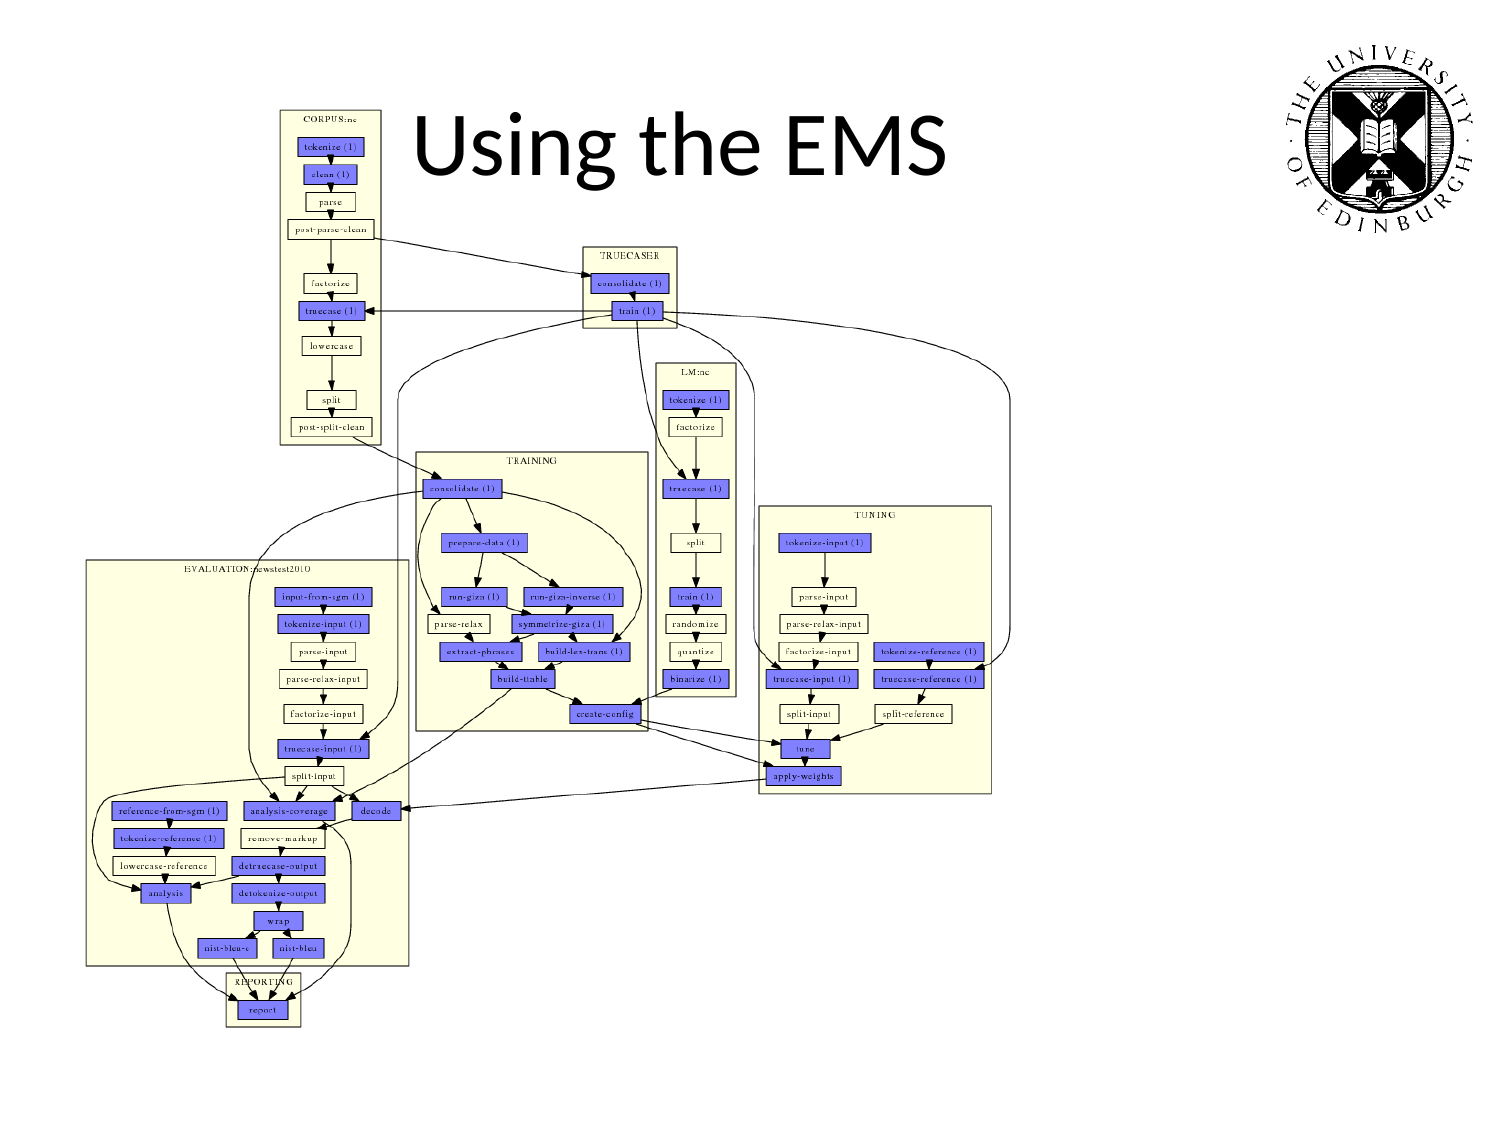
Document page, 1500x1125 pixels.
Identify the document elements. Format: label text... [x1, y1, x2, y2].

title Using the EMS [75, 45, 1286, 233]
picture [75, 99, 1013, 1045]
picture [1286, 45, 1473, 233]
